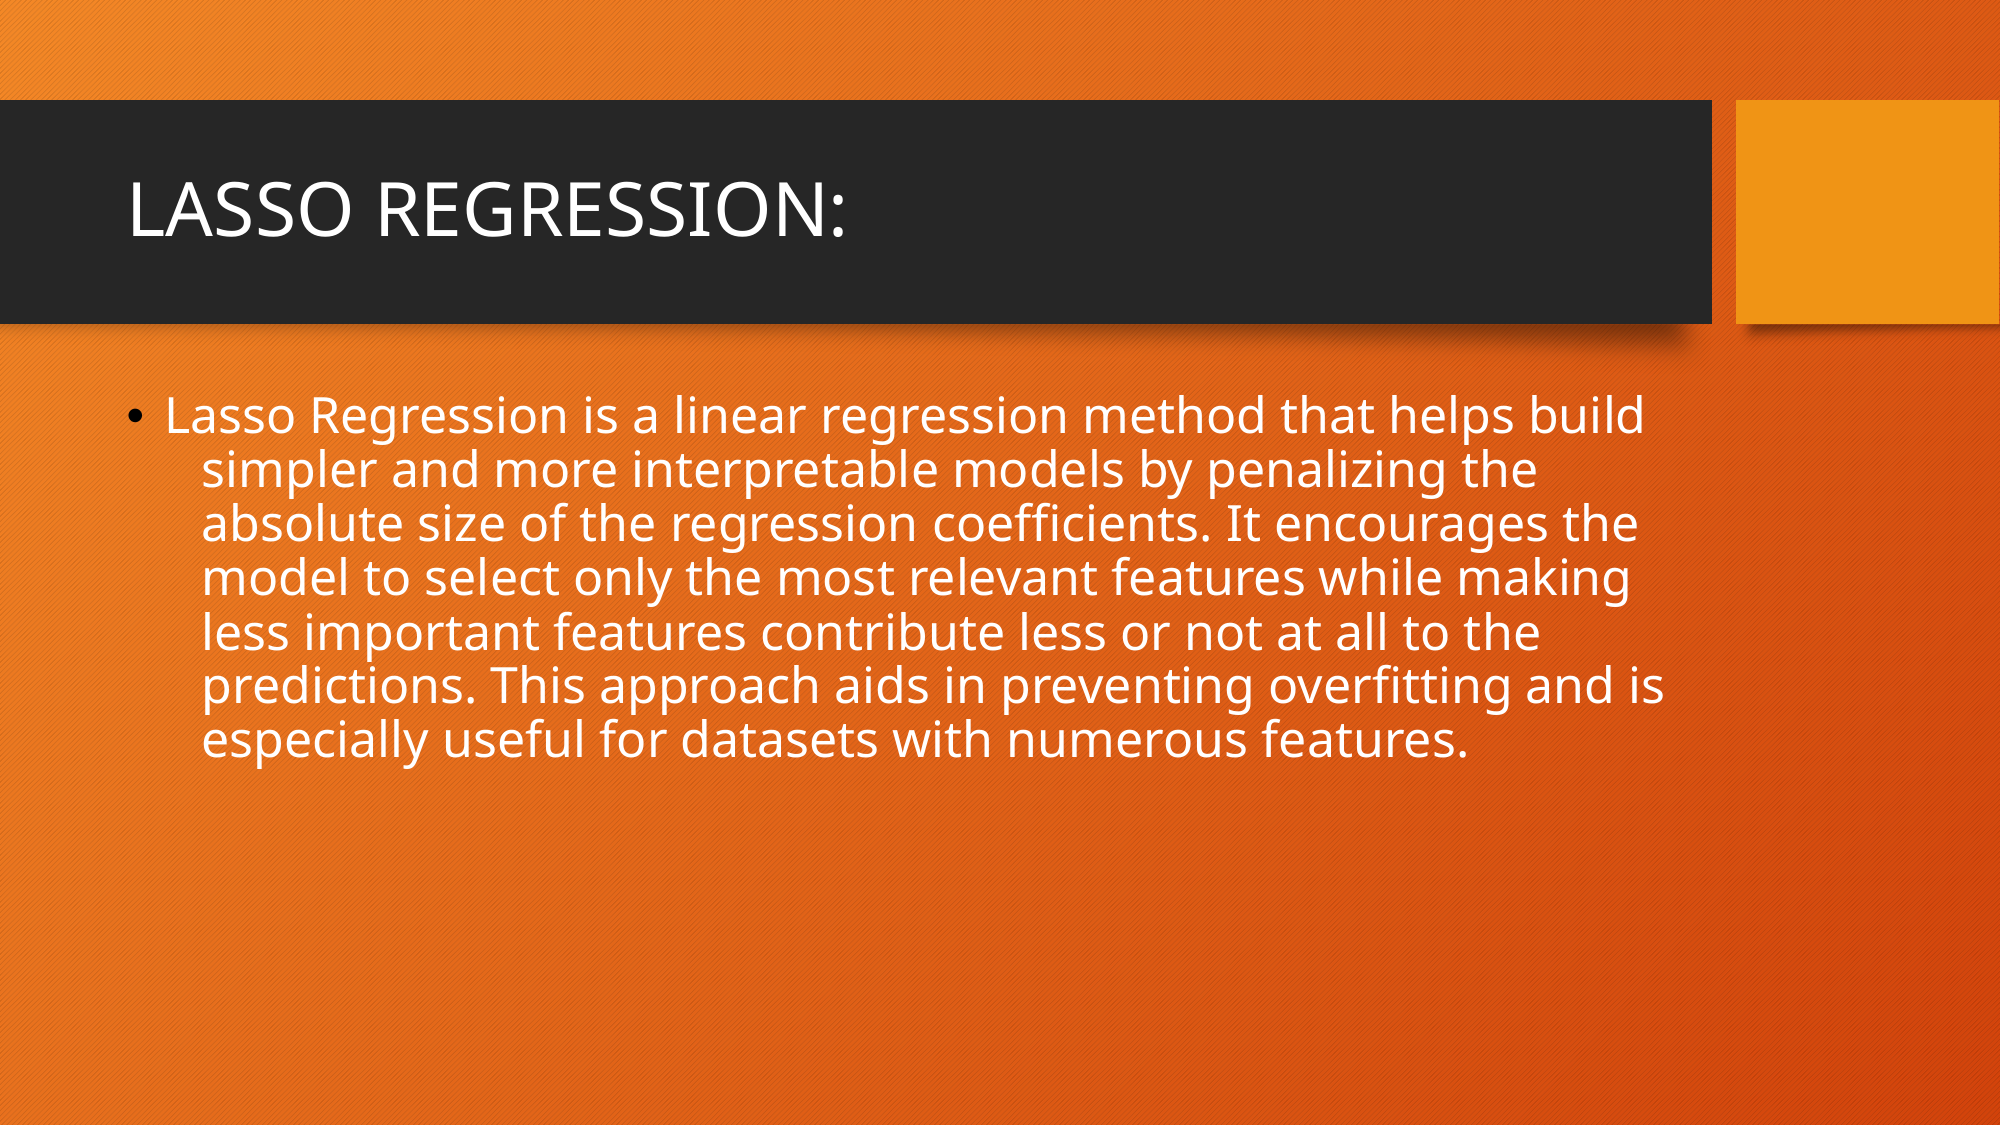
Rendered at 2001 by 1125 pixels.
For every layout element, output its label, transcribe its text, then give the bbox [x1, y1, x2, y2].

title LASSO REGRESSION: [111, 123, 1689, 301]
list Lasso Regression is a linear regression method that helps build simpler and more interpretable models by penalizing the absolute size of the regression coefficients. It encourages the model to select only the most relevant features while making less important features contribute less or not at all to the predictions. This approach aids in preventing overfitting and is especially useful for datasets with numerous features. [111, 383, 1689, 974]
